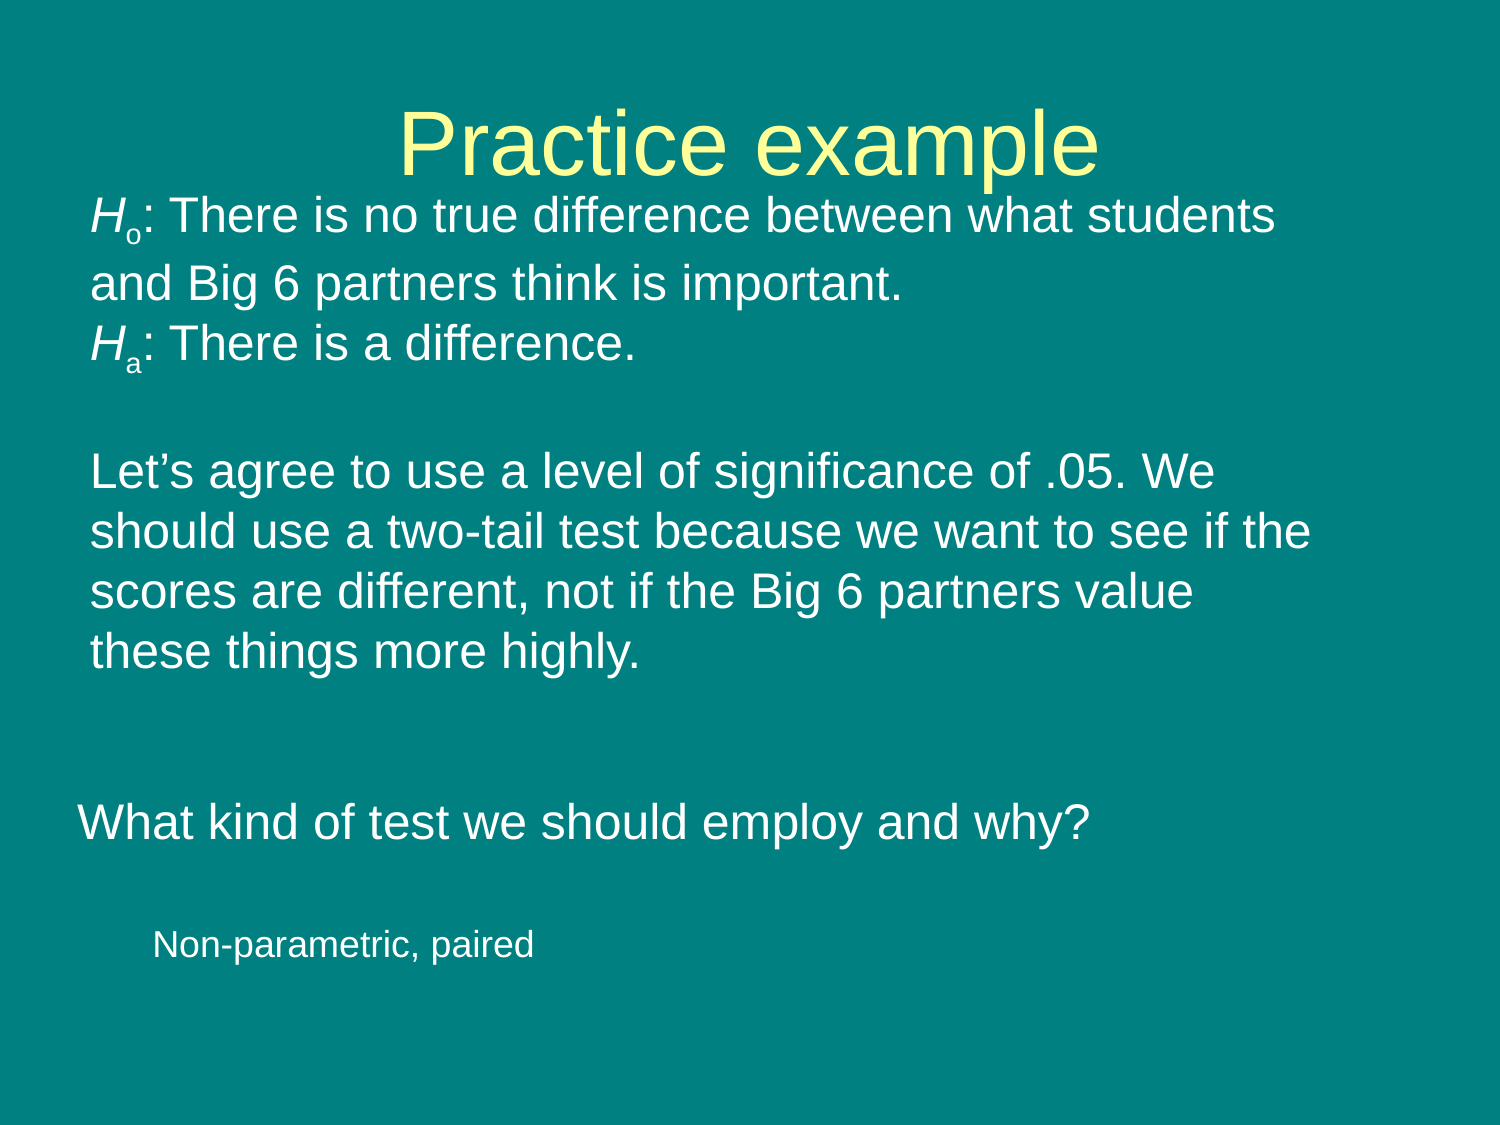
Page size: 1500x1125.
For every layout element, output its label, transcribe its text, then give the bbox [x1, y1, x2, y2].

text_box What kind of test we should employ and why? [62, 782, 1275, 857]
title Practice example [75, 45, 1425, 233]
text_box Ho: There is no true difference between what students and Big 6 partners think is important. Ha: There is a difference. Let’s agree to use a level of significance of .05. We should use a two-tail test because we want to see if the scores are different, not if the Big 6 partners value these things more highly. [74, 174, 1343, 747]
text_box Non-parametric, paired [137, 912, 613, 973]
